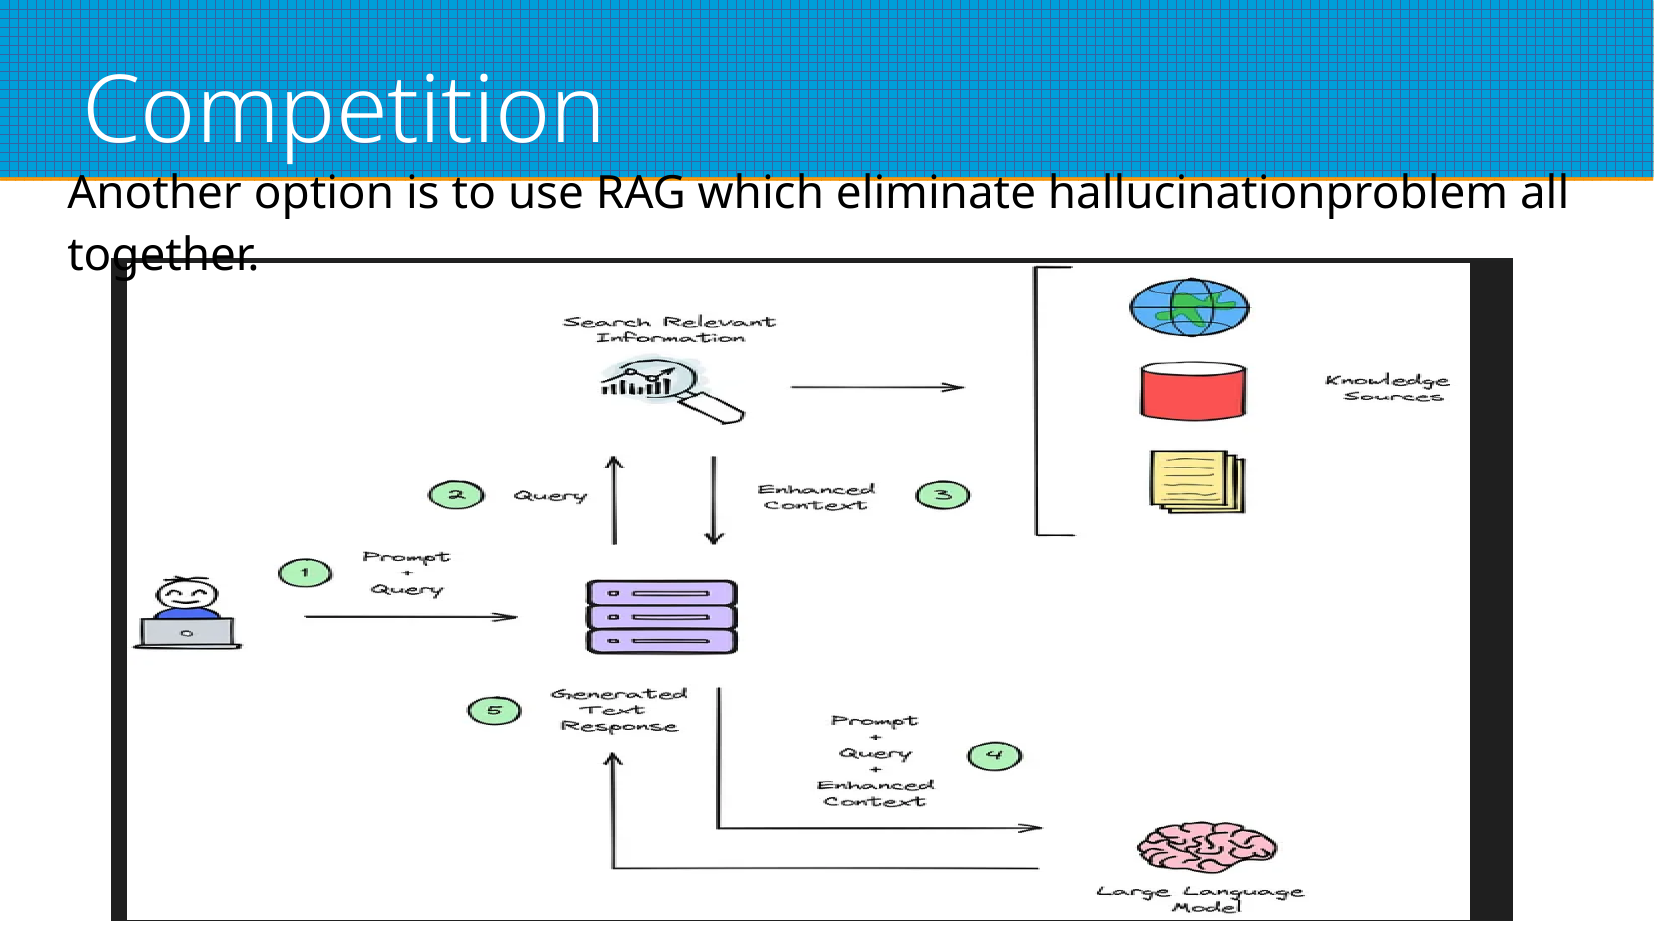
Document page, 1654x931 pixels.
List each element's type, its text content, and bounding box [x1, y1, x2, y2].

picture [119, 263, 131, 267]
title Competition [82, 14, 1571, 171]
picture [111, 263, 1513, 921]
text_box Another option is to use RAG which eliminate hallucinationproblem all together. [61, 180, 1608, 263]
